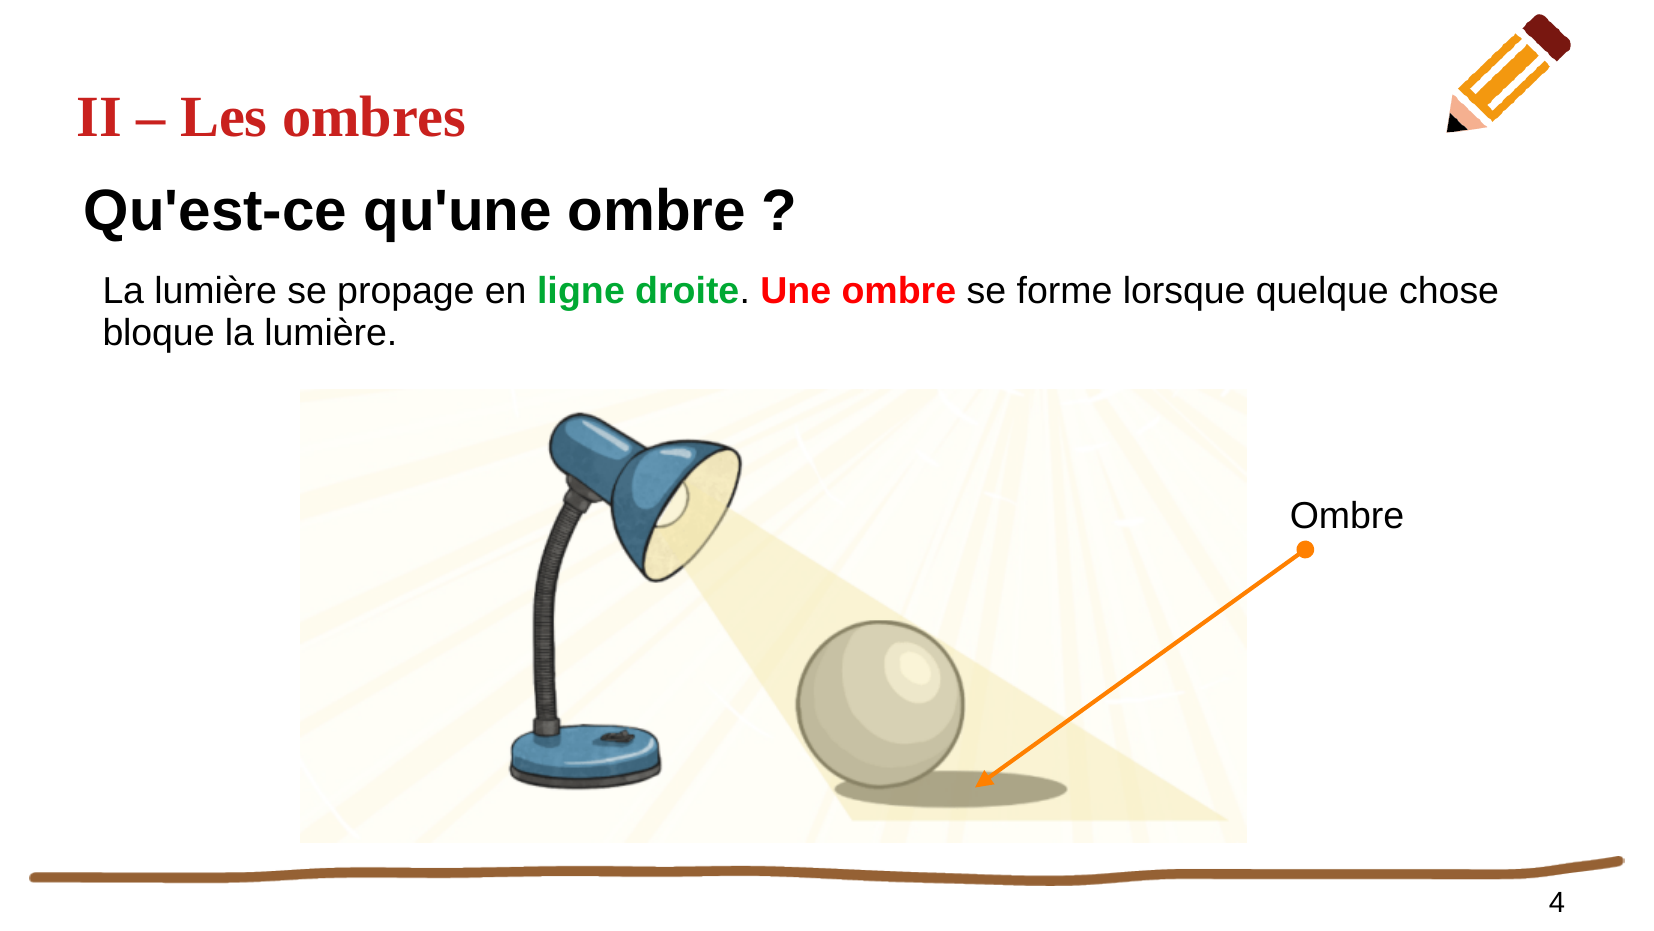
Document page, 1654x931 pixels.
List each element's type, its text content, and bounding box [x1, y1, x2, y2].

text_box Qu'est-ce qu'une ombre ? [69, 169, 813, 250]
title II – Les ombres [76, 64, 1436, 169]
text_box Ombre [1275, 487, 1420, 545]
picture [300, 404, 1247, 843]
picture [1446, 14, 1571, 133]
picture [29, 856, 1625, 886]
text_box La lumière se propage en ligne droite. Une ombre se forme lorsque quelque chose bloque la lumière. [87, 262, 1613, 404]
